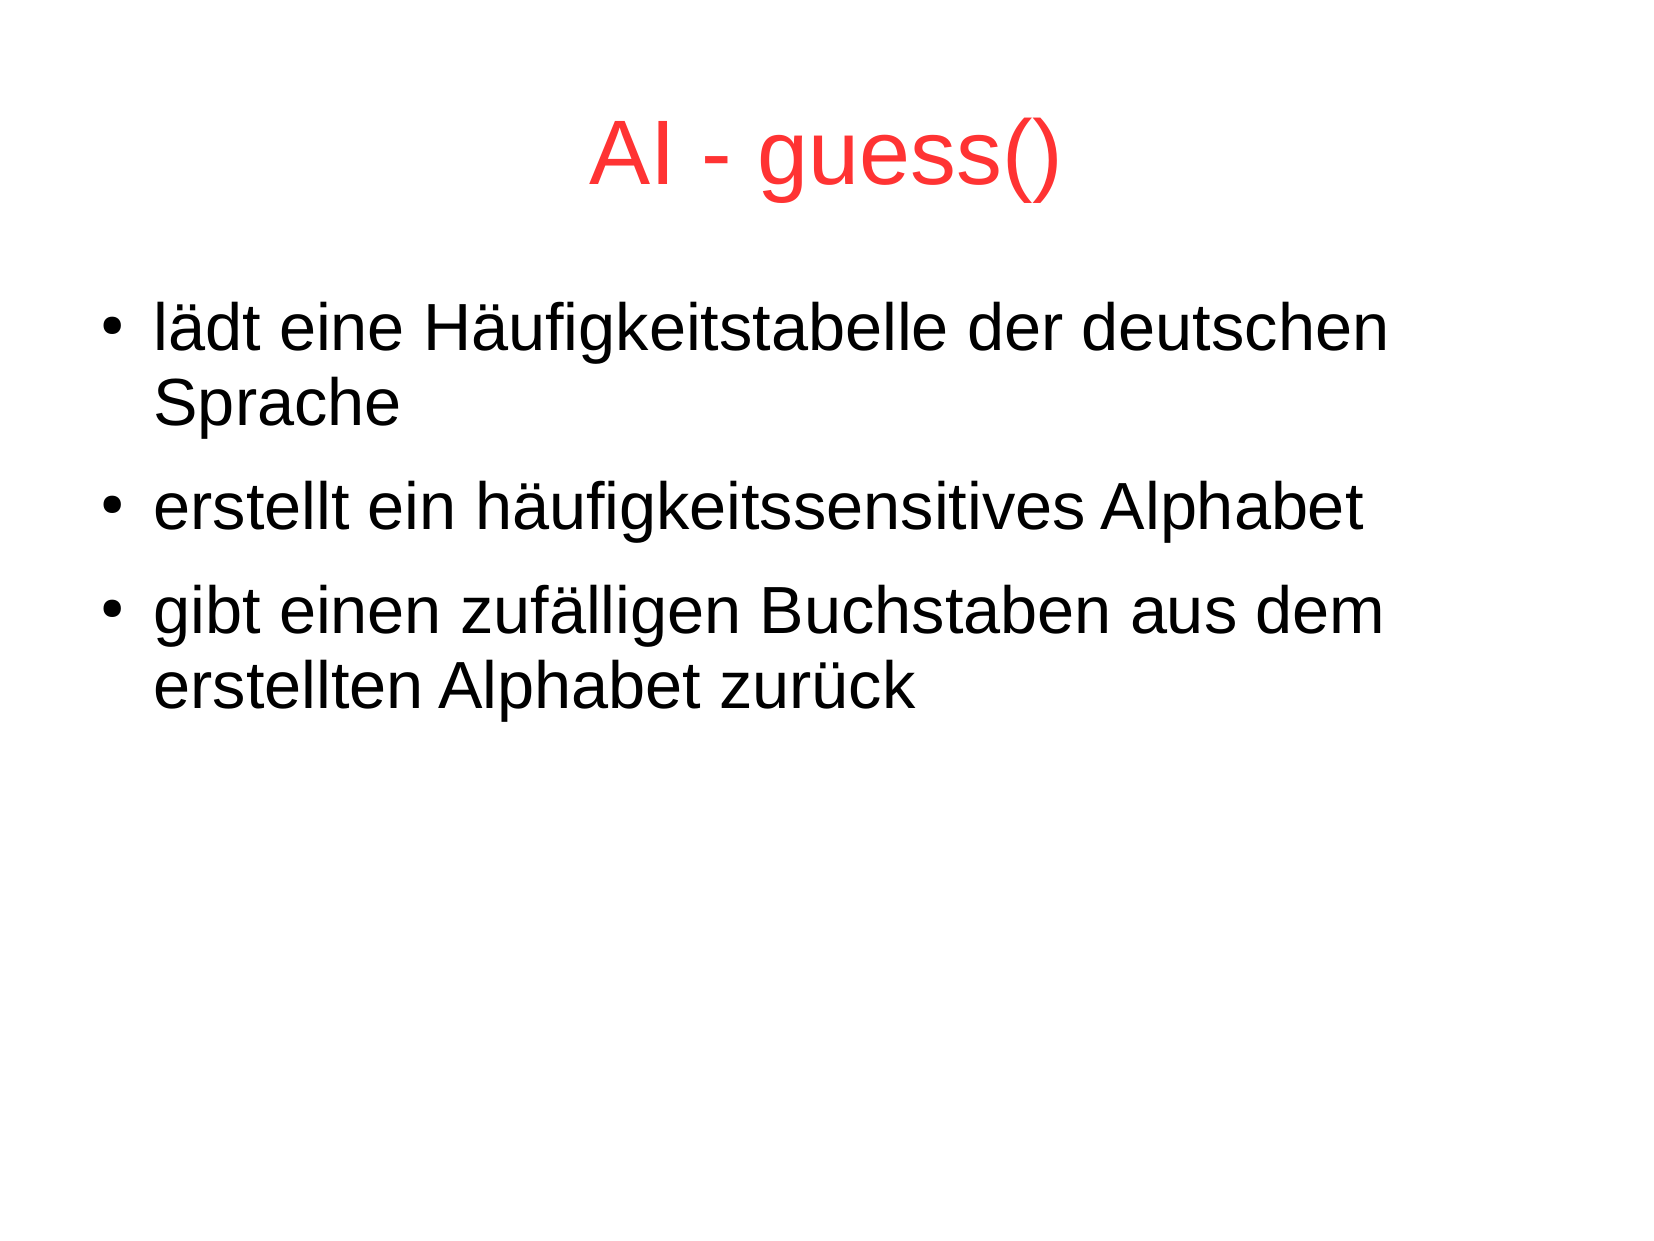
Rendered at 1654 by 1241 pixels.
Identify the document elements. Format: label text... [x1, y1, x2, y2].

list lädt eine Häufigkeitstabelle der deutschen Sprache erstellt ein häufigkeitssensitives Alphabet gibt einen zufälligen Buchstaben aus dem erstellten Alphabet zurück [82, 290, 1571, 1010]
title AI - guess() [82, 49, 1571, 257]
